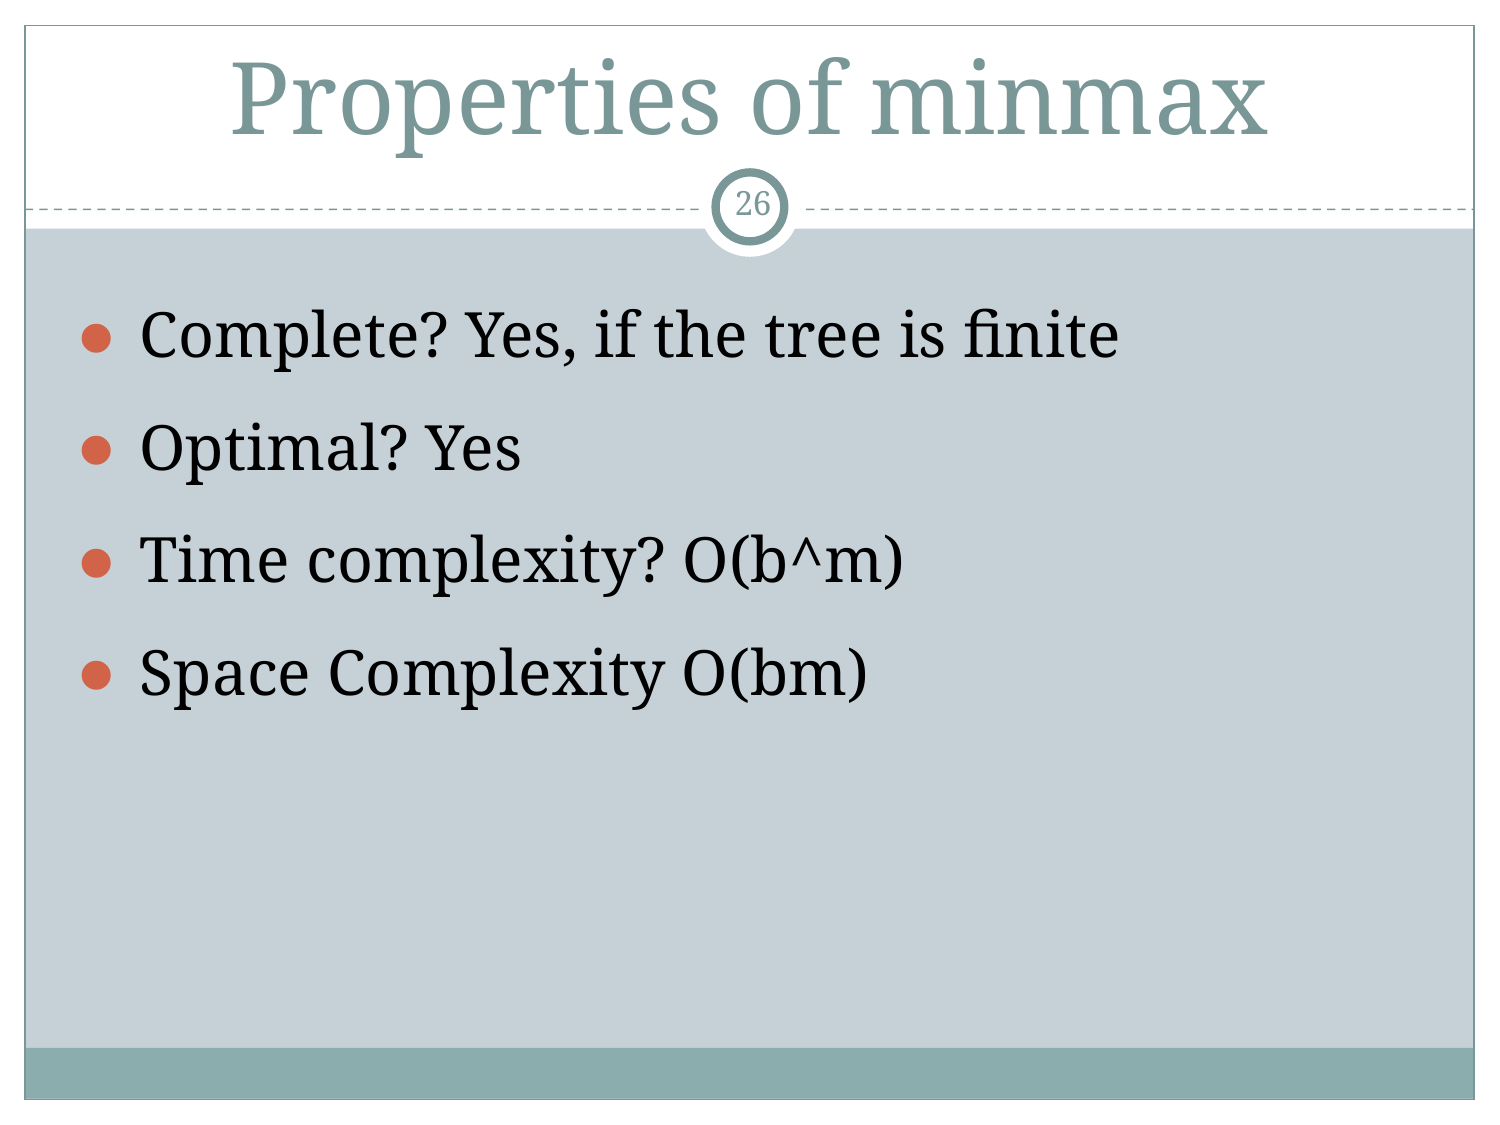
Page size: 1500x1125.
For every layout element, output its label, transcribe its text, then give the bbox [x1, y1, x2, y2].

title Properties of minmax [49, 37, 1450, 162]
list Complete? Yes, if the tree is finite Optimal? Yes Time complexity? O(b^m) Space Complexity O(bm) [49, 250, 1445, 1001]
slide_number <number> [715, 168, 791, 241]
